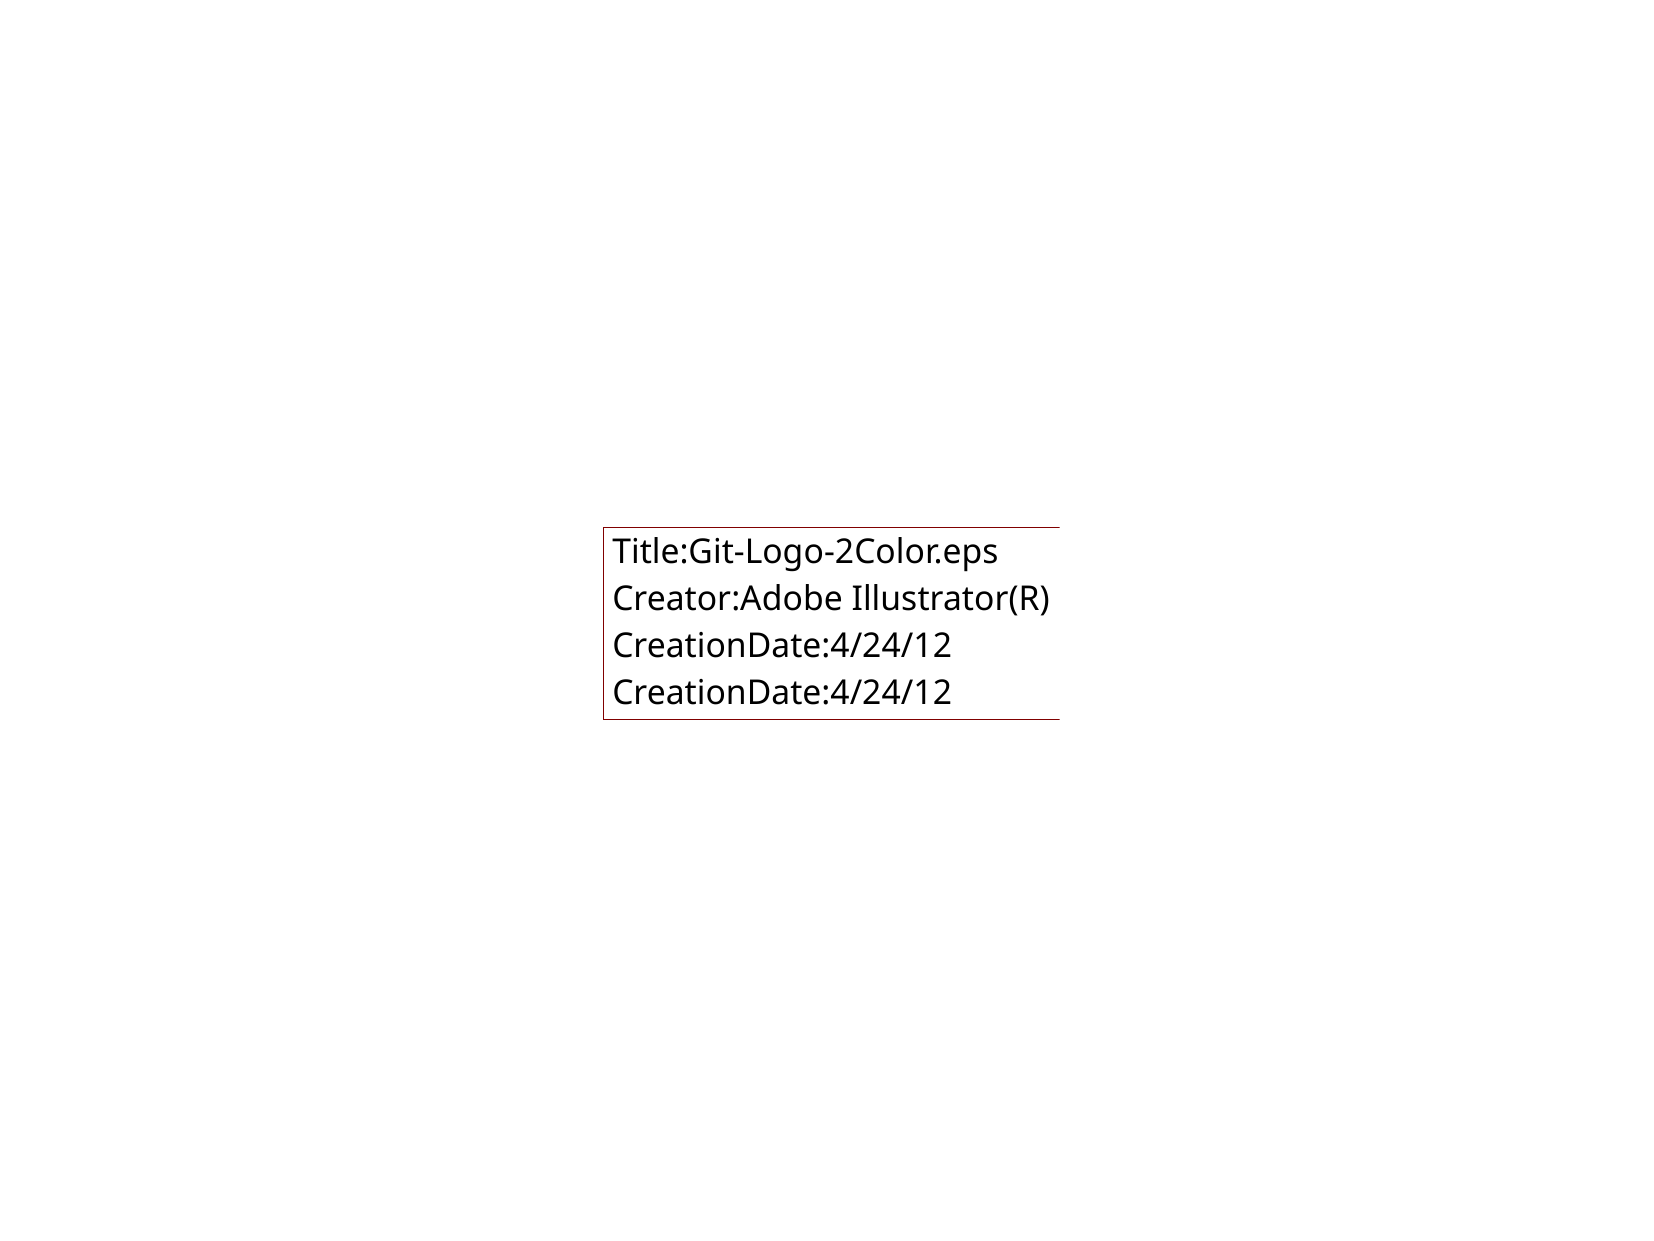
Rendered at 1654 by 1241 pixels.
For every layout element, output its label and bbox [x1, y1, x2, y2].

picture [601, 525, 1060, 720]
